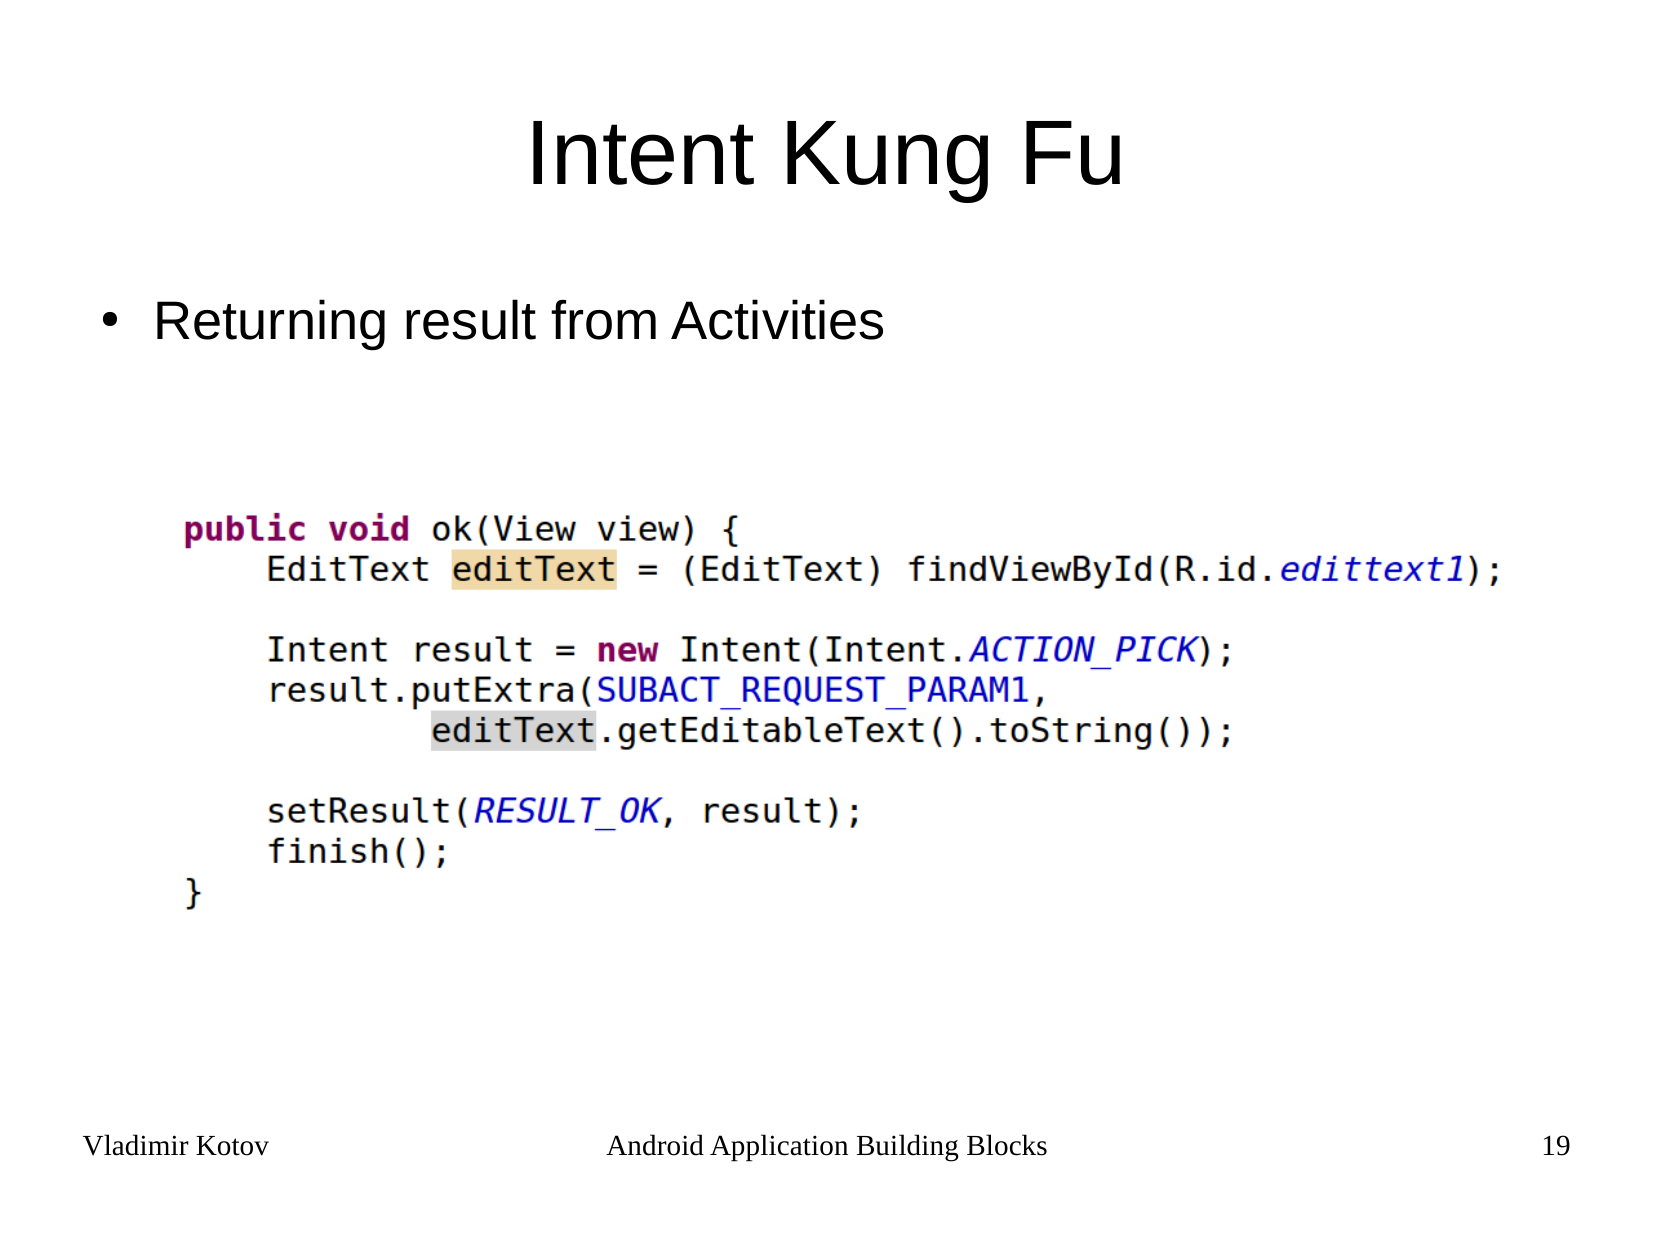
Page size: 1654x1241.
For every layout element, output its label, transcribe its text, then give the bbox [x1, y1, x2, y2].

list Returning result from Activities [82, 290, 1571, 531]
title Intent Kung Fu [82, 56, 1571, 250]
picture [164, 531, 1514, 931]
